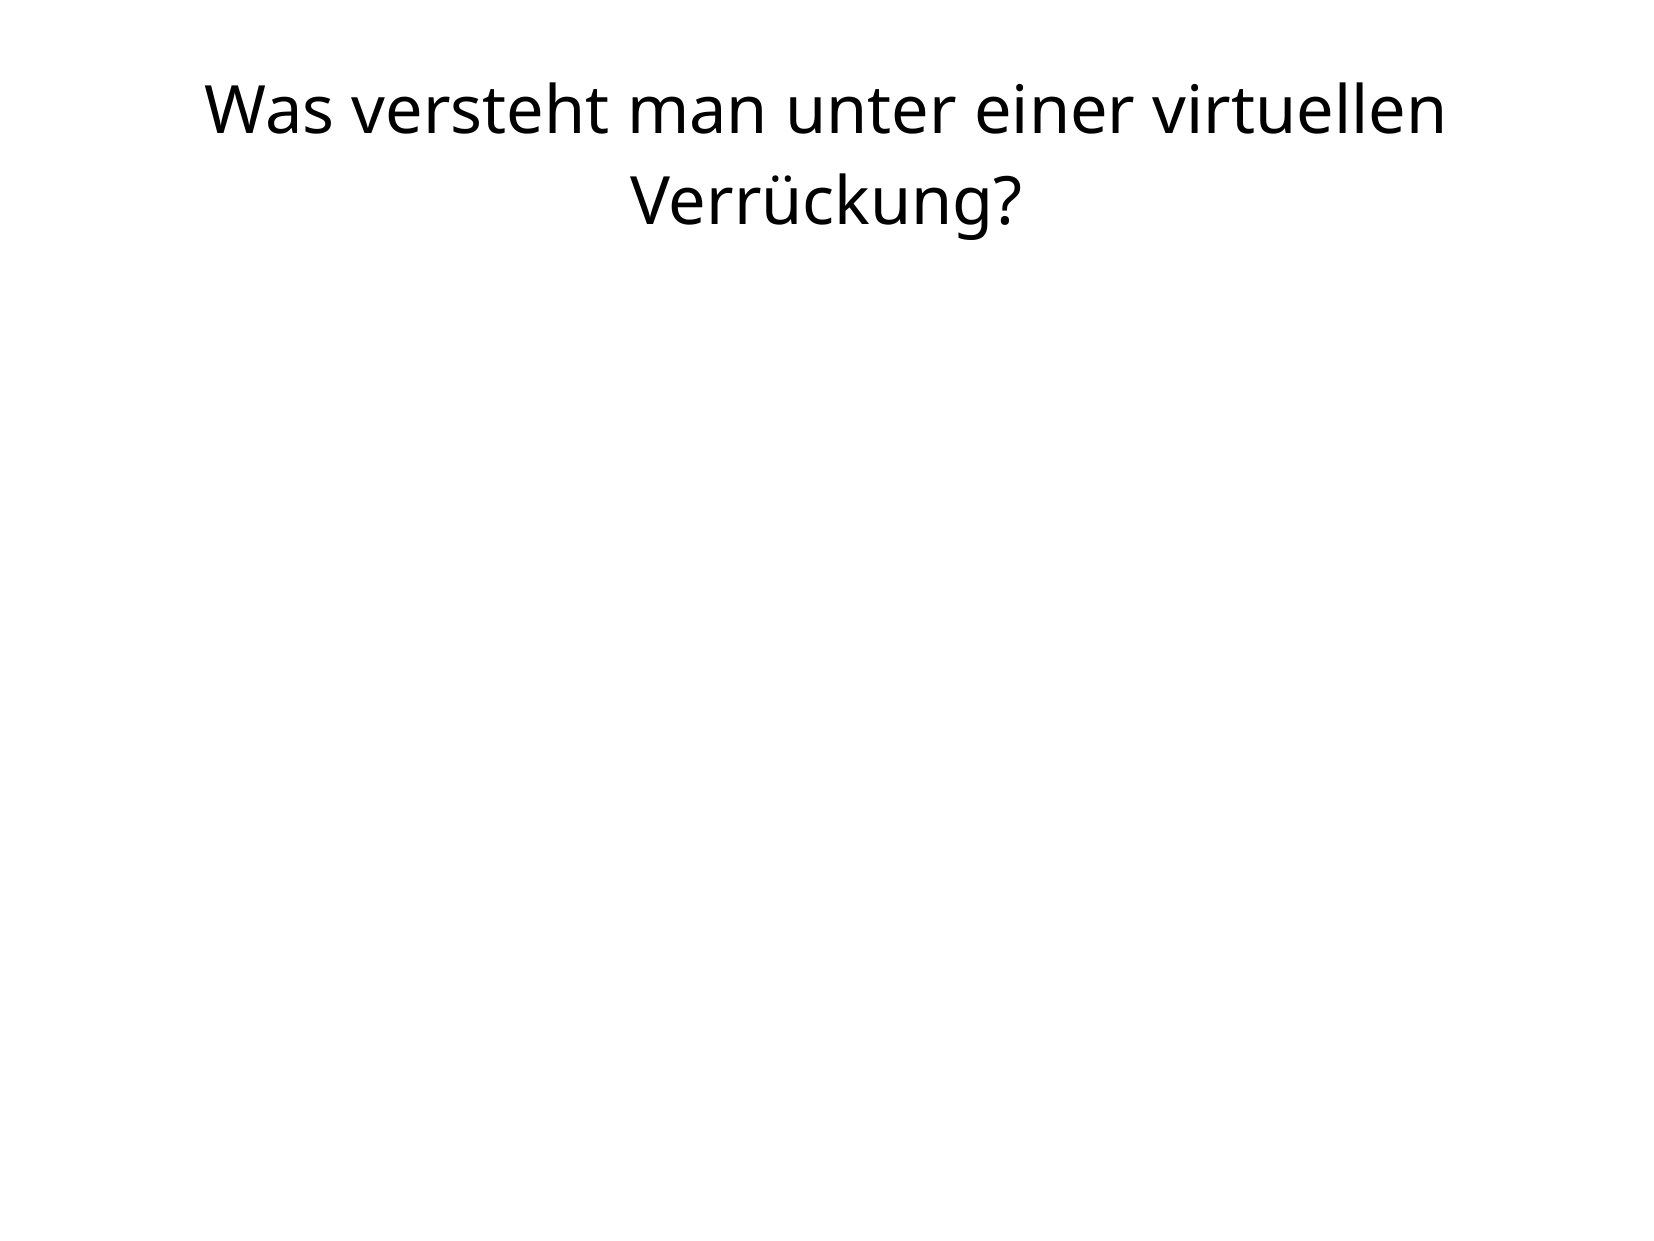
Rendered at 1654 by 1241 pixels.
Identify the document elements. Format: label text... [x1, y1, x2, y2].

title Was versteht man unter einer virtuellen Verrückung? [82, 49, 1571, 257]
